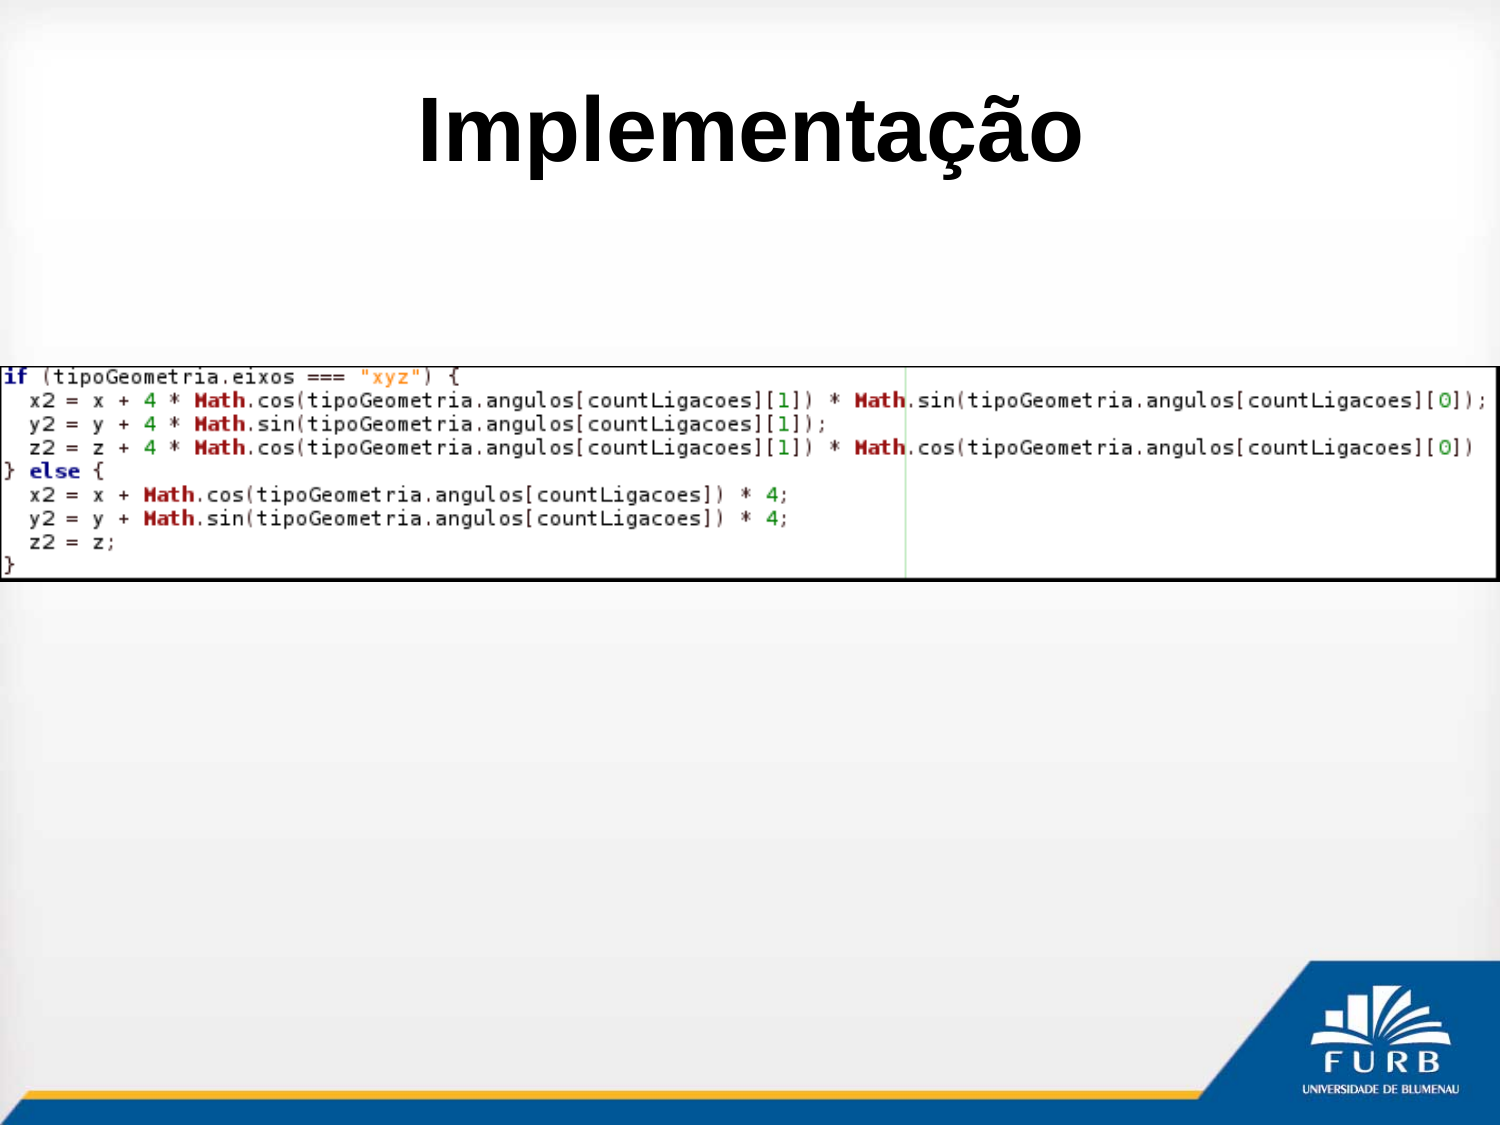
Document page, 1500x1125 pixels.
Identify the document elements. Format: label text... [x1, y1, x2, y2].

picture [0, 0, 1500, 1125]
text_box Implementação [76, 30, 1427, 219]
